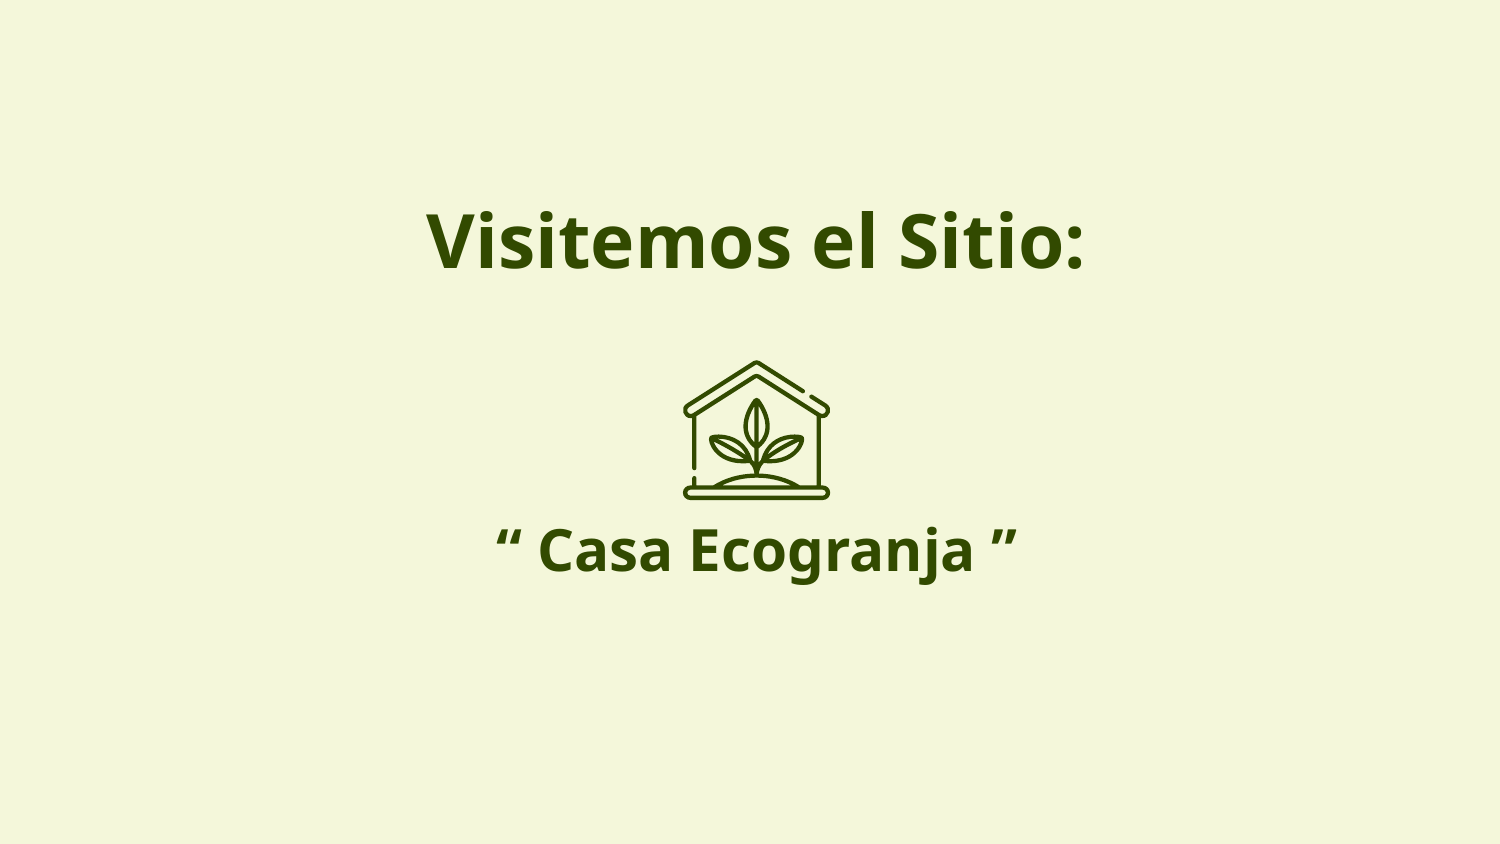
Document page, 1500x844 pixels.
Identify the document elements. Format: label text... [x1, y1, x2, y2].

text_box [683, 360, 830, 458]
text_box [708, 434, 752, 458]
title Visitemos el Sitio: [95, 133, 1418, 231]
text_box [761, 434, 805, 458]
text_box [743, 397, 770, 458]
title “ Casa Ecogranja ” [95, 458, 1418, 556]
